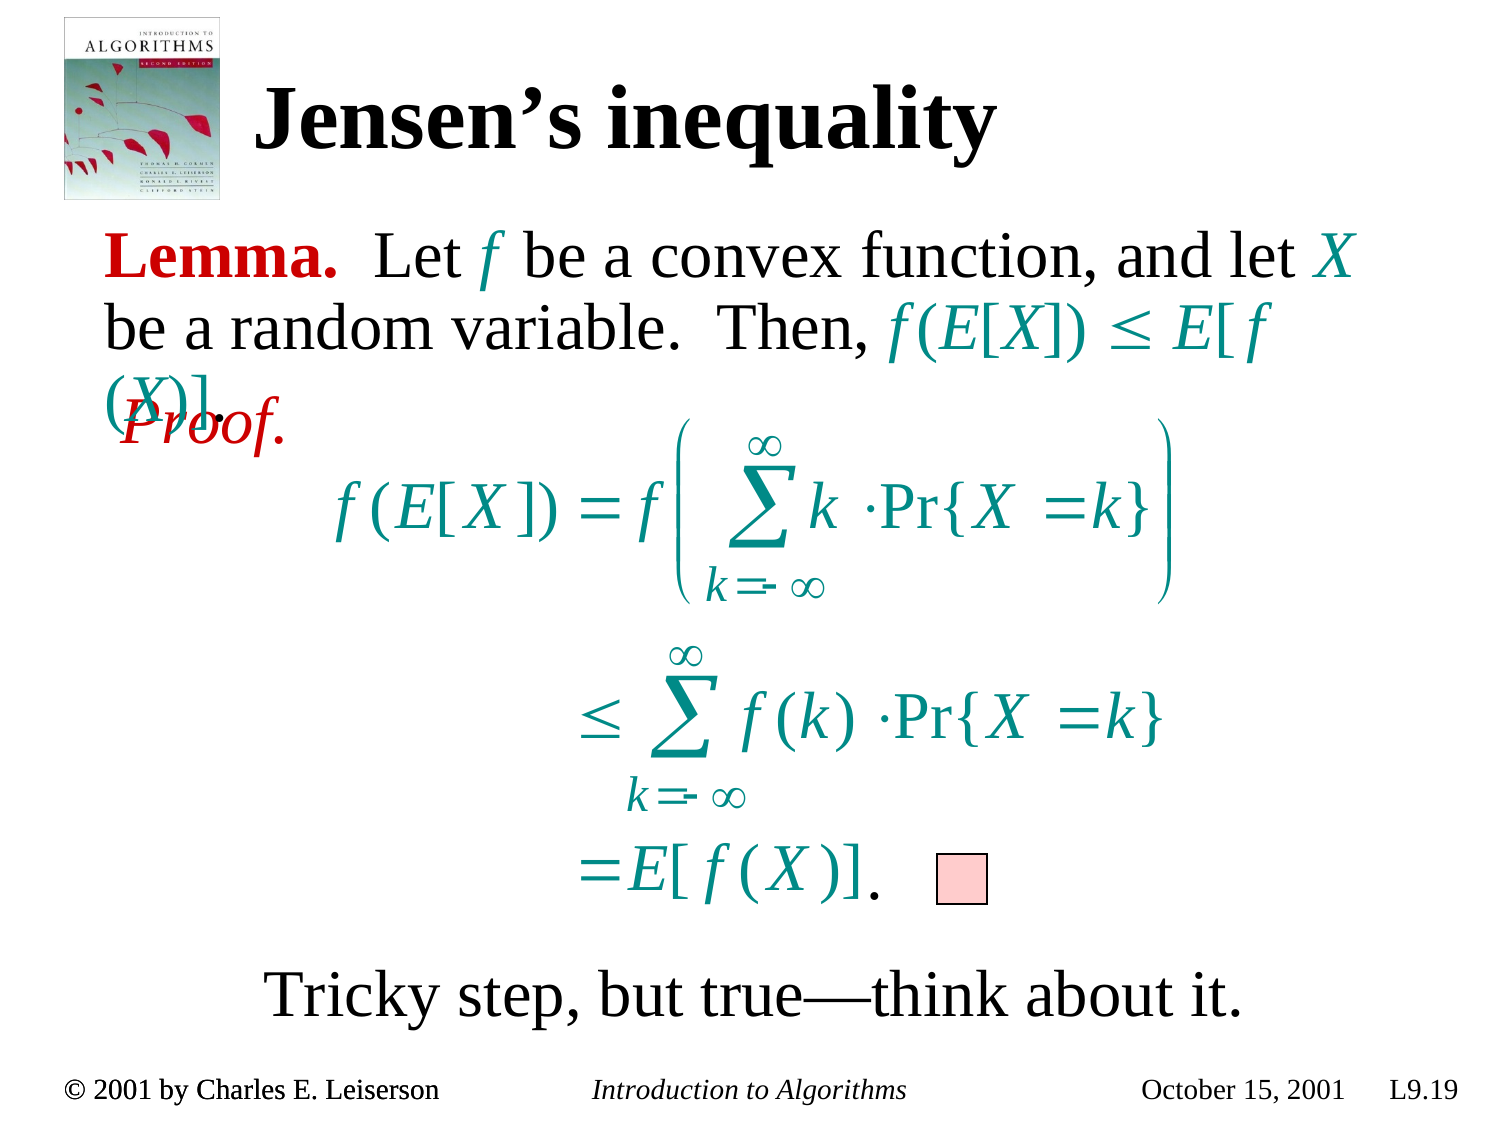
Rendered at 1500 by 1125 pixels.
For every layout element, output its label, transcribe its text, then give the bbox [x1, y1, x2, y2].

text_box Proof. [105, 444, 305, 465]
text_box October 15, 2001 L9.<number> [1033, 1062, 1474, 1113]
text_box Tricky step, but true—think about it. [248, 942, 1262, 1038]
chart [319, 444, 1181, 909]
text_box Lemma. Let f be a convex function, and let X be a random variable. Then, f (E[X])  E[ f (X)]. [89, 212, 1409, 444]
text_box . [851, 824, 899, 921]
text_box Introduction to Algorithms [577, 1062, 923, 1113]
text_box Jensen’s inequality [237, 24, 1476, 213]
picture [64, 17, 220, 200]
text_box [937, 854, 988, 905]
